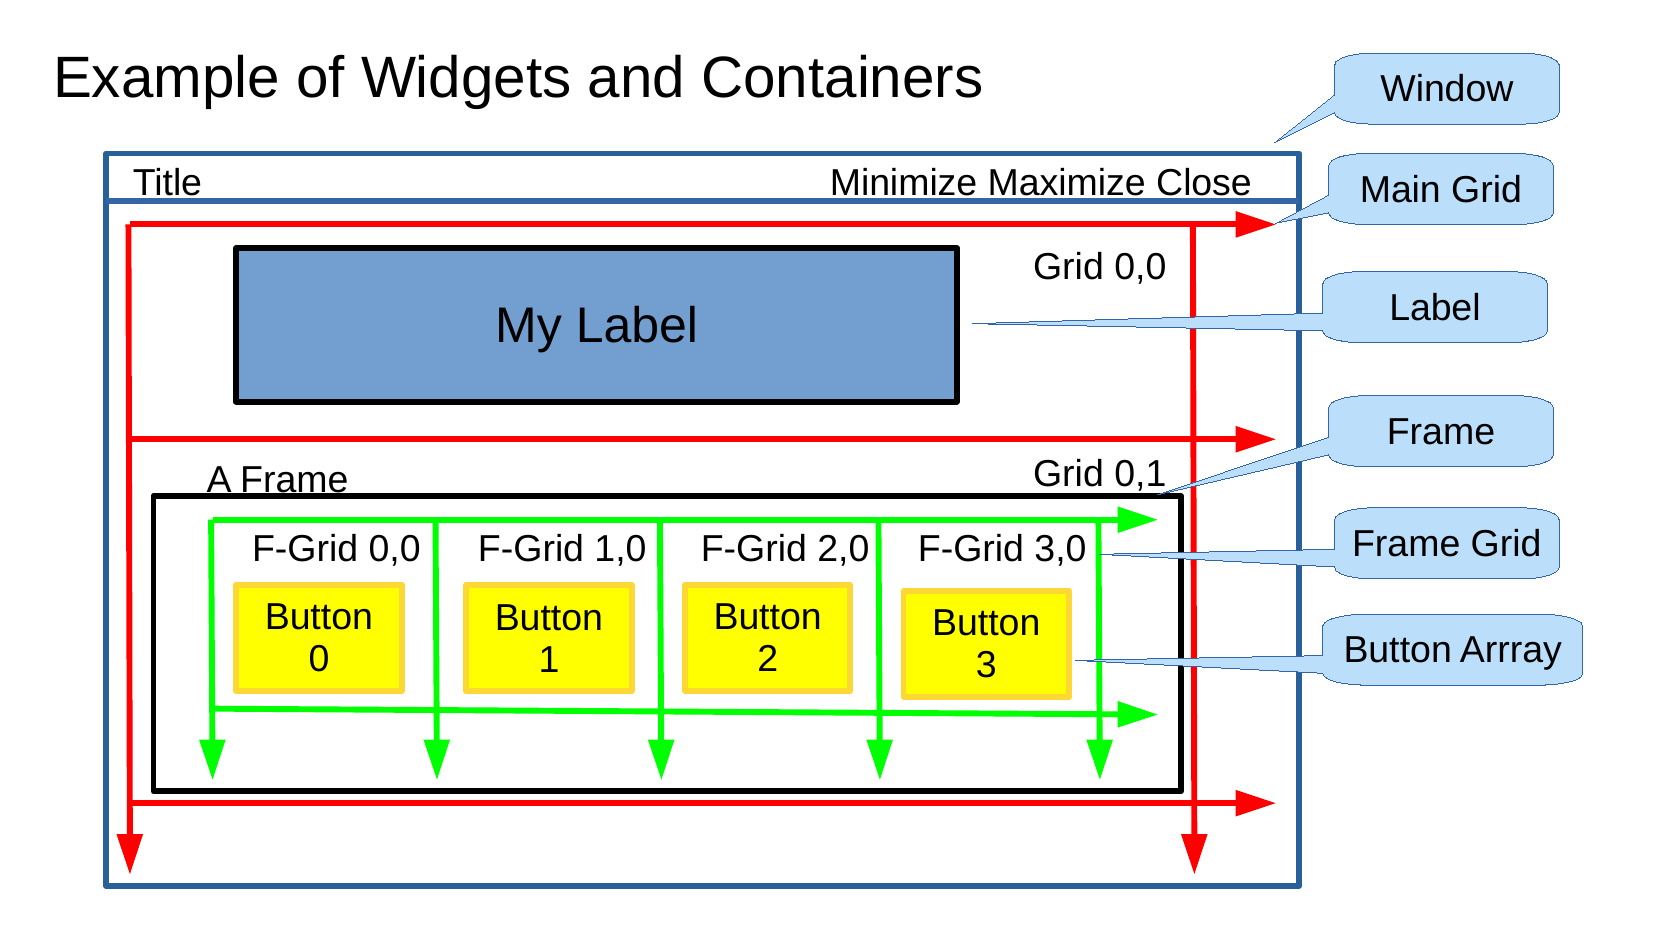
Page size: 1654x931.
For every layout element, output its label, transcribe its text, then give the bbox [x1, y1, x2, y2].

text_box F-Grid 3,0 [878, 519, 1102, 585]
text_box My Label [236, 248, 957, 402]
text_box A Frame [165, 451, 390, 508]
text_box Button 2 [685, 585, 851, 691]
text_box F-Grid 1,0 [438, 519, 661, 585]
text_box Button Arrray [1075, 614, 1583, 686]
text_box Frame [1157, 395, 1554, 495]
text_box Title [118, 153, 615, 211]
text_box Button 1 [466, 585, 632, 692]
text_box Grid 0,0 [1015, 238, 1182, 296]
text_box Grid 0,1 [1015, 445, 1182, 493]
text_box Button 3 [903, 590, 1069, 697]
text_box Label [972, 271, 1548, 343]
title Example of Widgets and Containers [53, 31, 1542, 125]
text_box Main Grid [1275, 153, 1554, 225]
text_box F-Grid 0,0 [212, 519, 436, 585]
text_box Window [1274, 53, 1560, 143]
text_box Minimize Maximize Close [814, 153, 1288, 211]
text_box F-Grid 2,0 [661, 519, 878, 585]
text_box Frame Grid [1099, 507, 1560, 579]
text_box Button 0 [236, 585, 402, 691]
